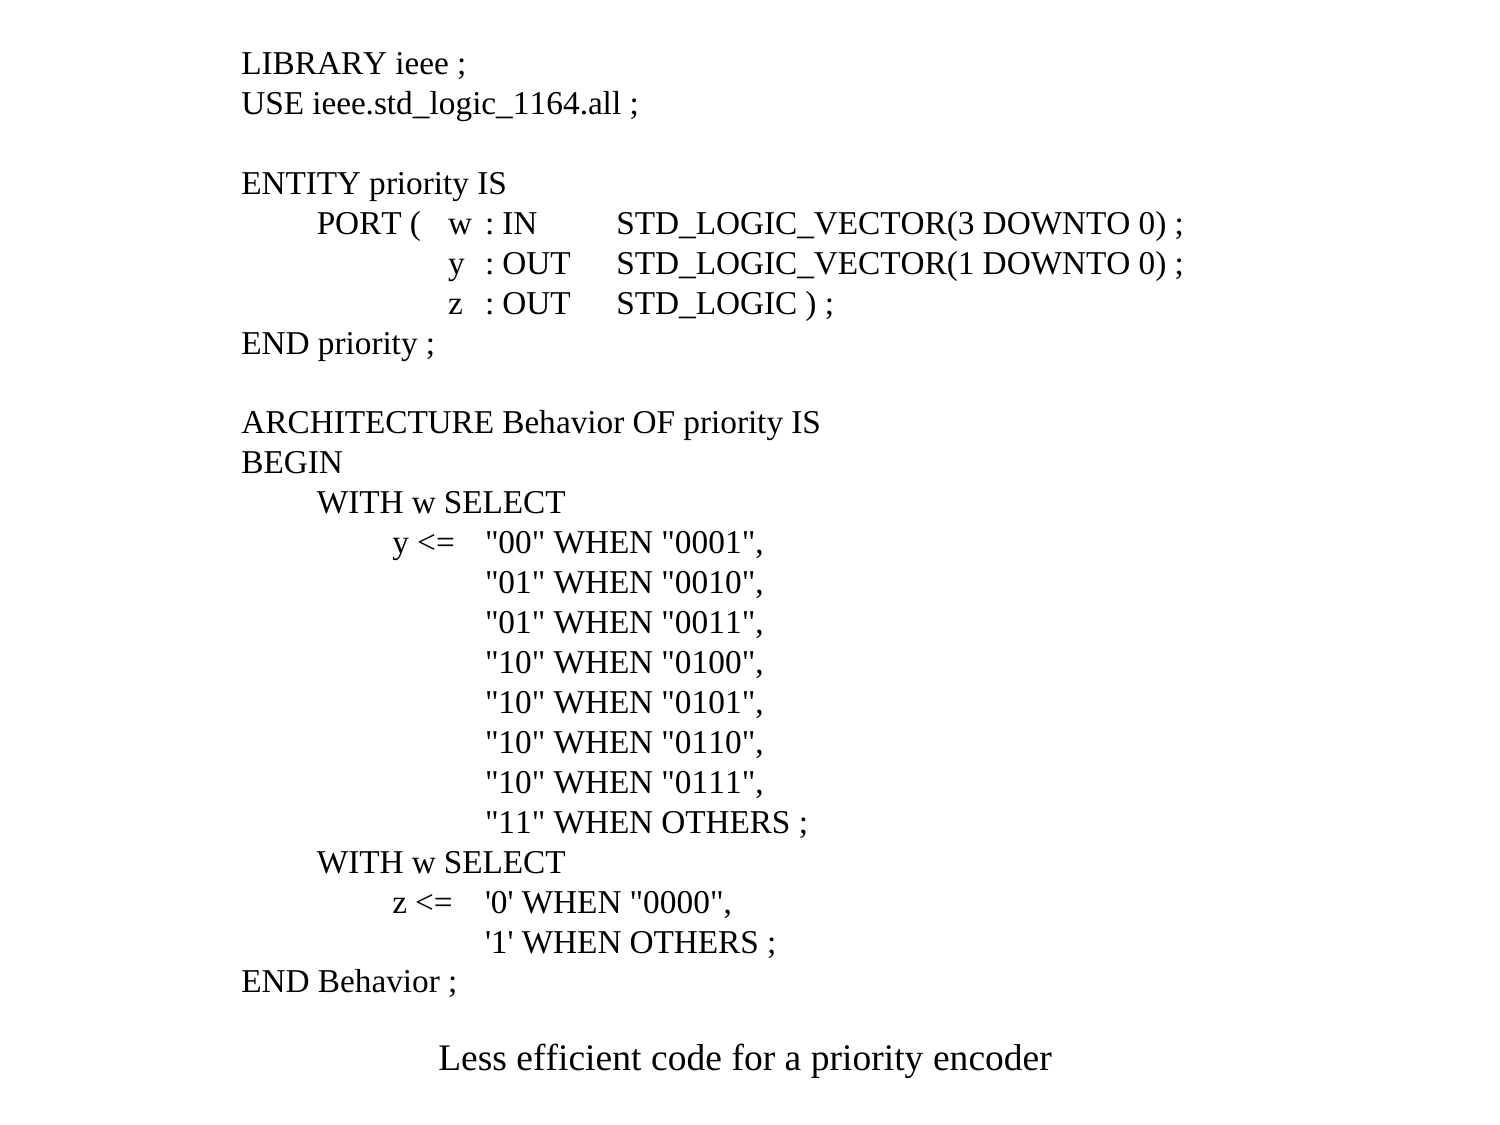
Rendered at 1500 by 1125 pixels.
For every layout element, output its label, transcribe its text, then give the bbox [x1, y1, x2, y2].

text_box LIBRARY ieee ; USE ieee.std_logic_1164.all ; ENTITY priority IS PORT ( w : IN STD_LOGIC_VECTOR(3 DOWNTO 0) ; y : OUT STD_LOGIC_VECTOR(1 DOWNTO 0) ; z : OUT STD_LOGIC ) ; END priority ; ARCHITECTURE Behavior OF priority IS BEGIN WITH w SELECT y <= "00" WHEN "0001", "01" WHEN "0010", "01" WHEN "0011", "10" WHEN "0100", "10" WHEN "0101", "10" WHEN "0110", "10" WHEN "0111", "11" WHEN OTHERS ; WITH w SELECT z <= '0' WHEN "0000", '1' WHEN OTHERS ; END Behavior ; [226, 33, 1200, 1008]
text_box Less efficient code for a priority encoder [154, 1025, 1337, 1101]
